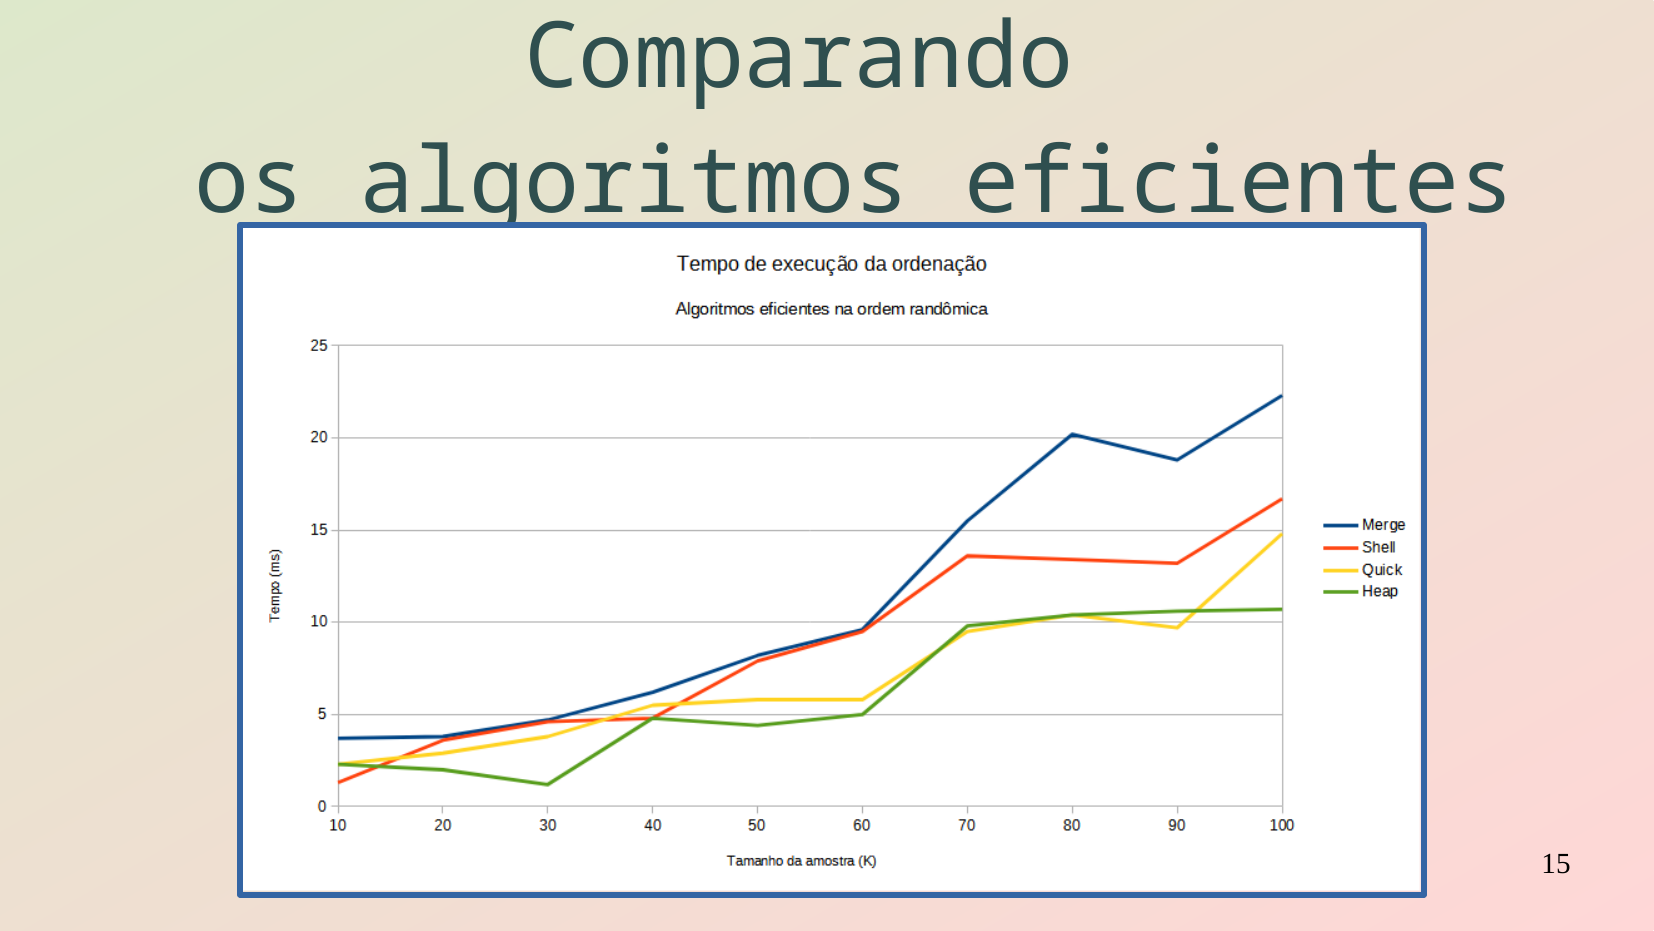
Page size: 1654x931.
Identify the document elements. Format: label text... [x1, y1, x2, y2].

picture [243, 228, 1421, 892]
title Comparando os algoritmos eficientes [82, 8, 1571, 222]
